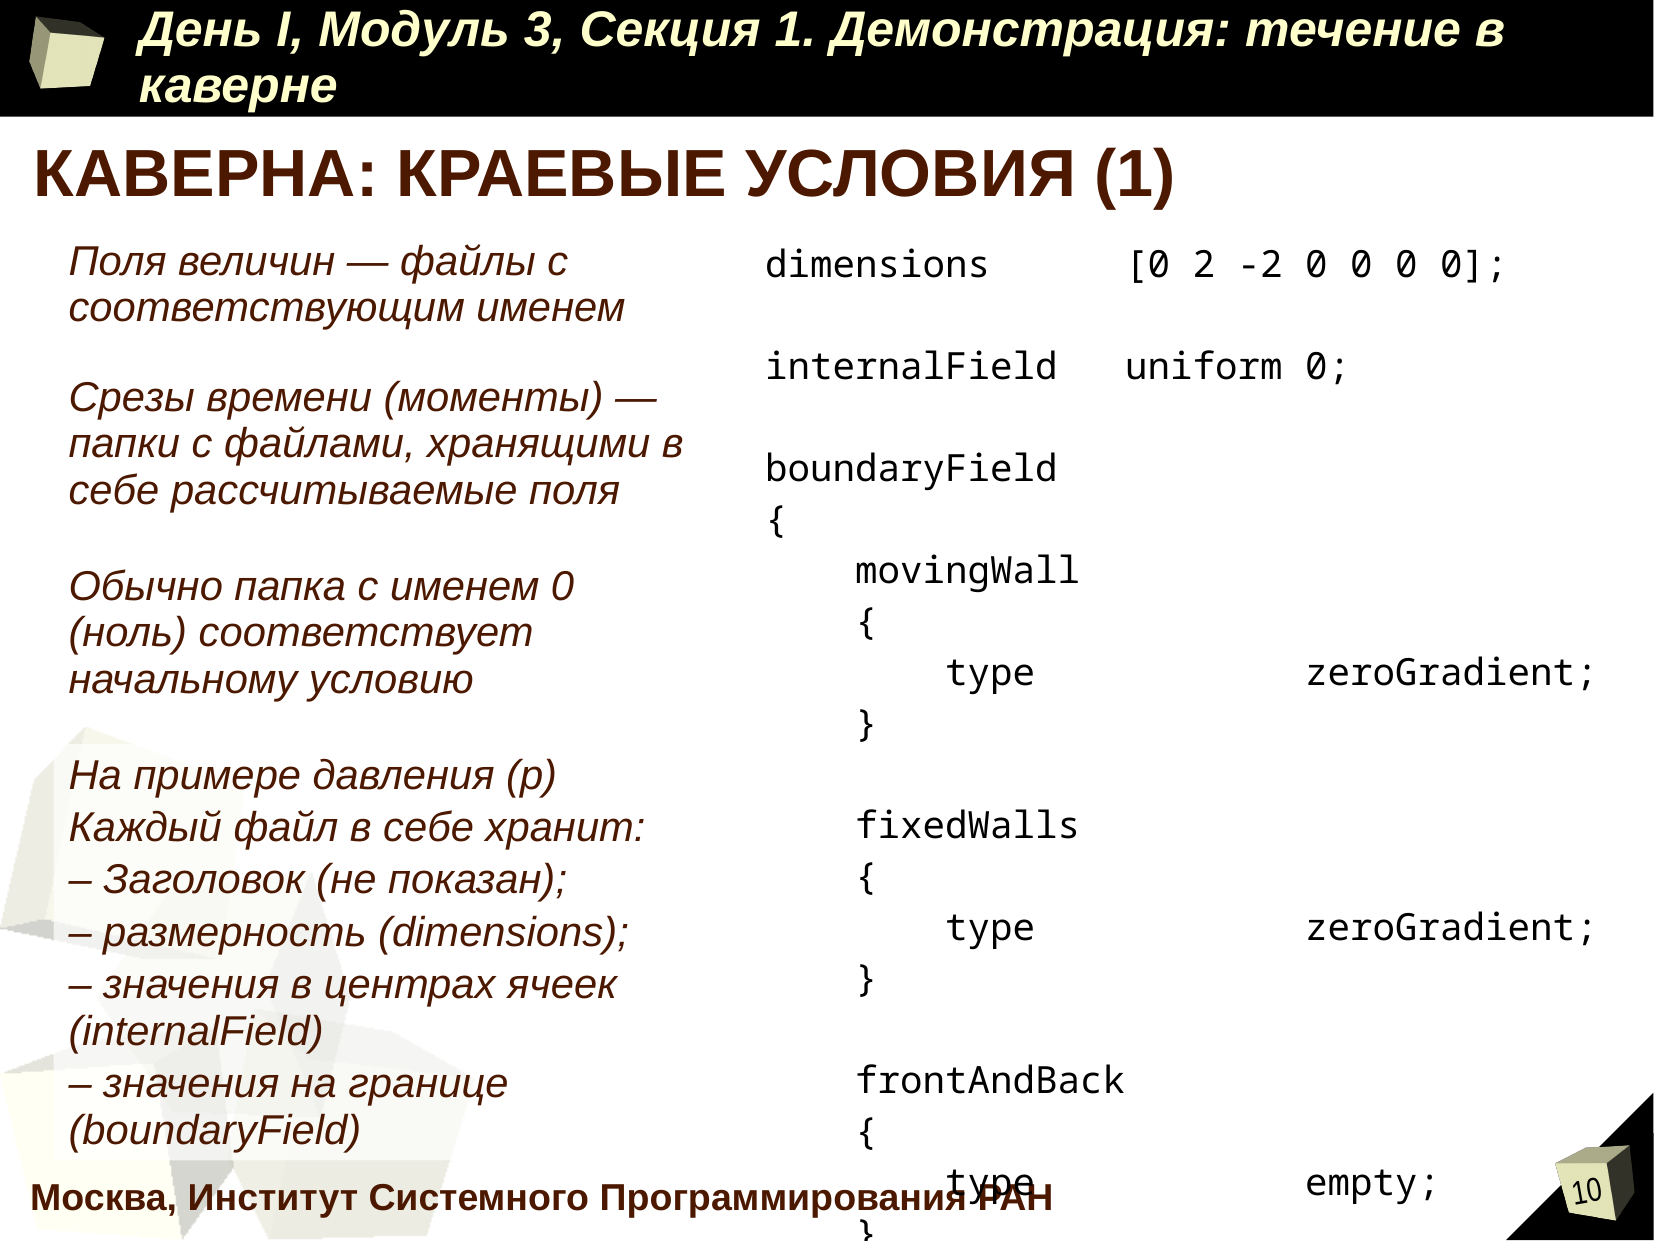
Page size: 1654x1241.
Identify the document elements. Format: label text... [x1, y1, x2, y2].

text_box Поля величин — файлы с соответствующим именем [53, 230, 709, 339]
text_box dimensions [0 2 -2 0 0 0 0]; internalField uniform 0; boundaryField { movingWall { type zeroGradient; } fixedWalls { type zeroGradient; } frontAndBack { type empty; } } [750, 230, 1636, 1143]
text_box КАВЕРНА: КРАЕВЫЕ УСЛОВИЯ (1) [18, 128, 1619, 219]
picture [0, 726, 477, 1241]
text_box На примере давления (p) Каждый файл в себе хранит: – Заголовок (не показан); – размерность (dimensions); – значения в центрах ячеек (internalField) – значения на границе (boundaryField) [53, 744, 709, 1161]
text_box Обычно папка с именем 0 (ноль) соответствует начальному условию [53, 555, 709, 710]
text_box Срезы времени (моменты) — папки с файлами, хранящими в себе рассчитываемые поля [53, 366, 709, 521]
picture [464, 1193, 472, 1198]
